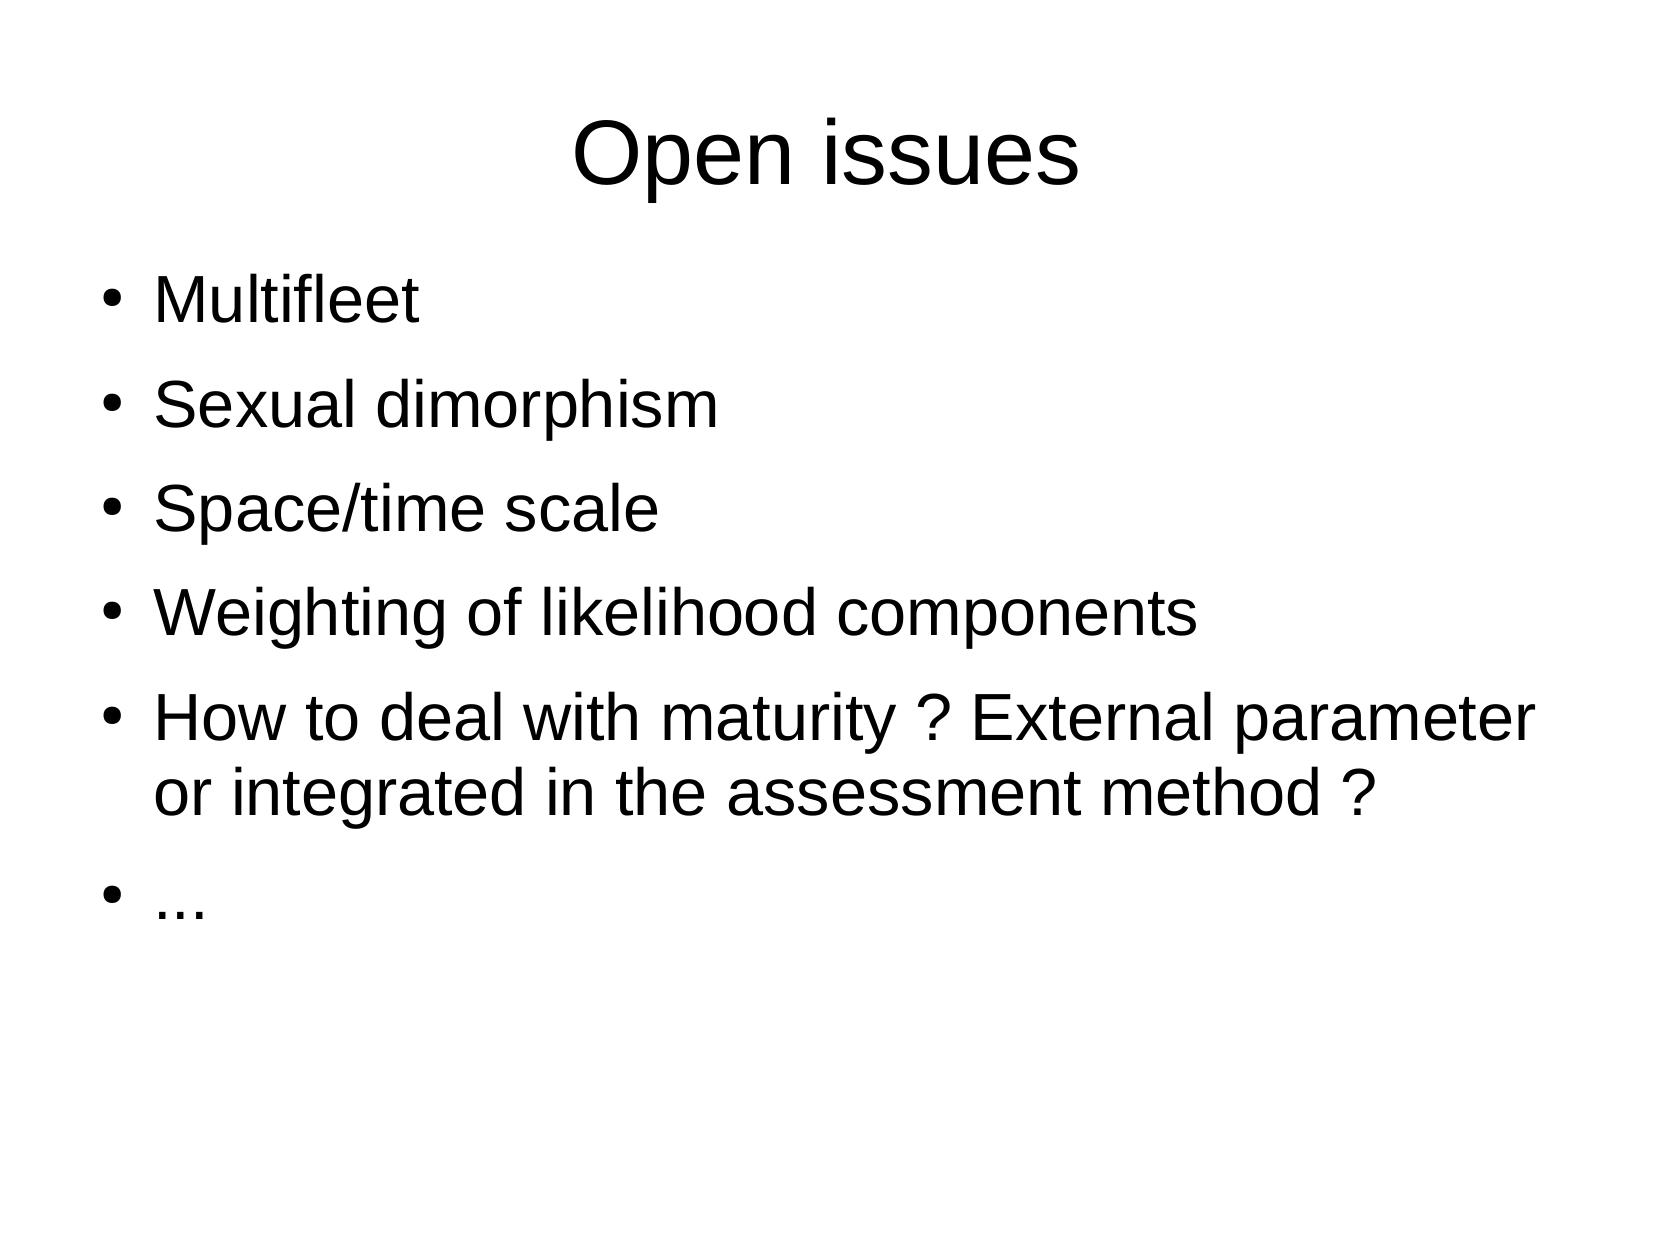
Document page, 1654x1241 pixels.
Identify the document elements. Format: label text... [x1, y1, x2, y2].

list Multifleet Sexual dimorphism Space/time scale Weighting of likelihood components How to deal with maturity ? External parameter or integrated in the assessment method ? ... [82, 262, 1571, 1201]
title Open issues [82, 49, 1571, 257]
